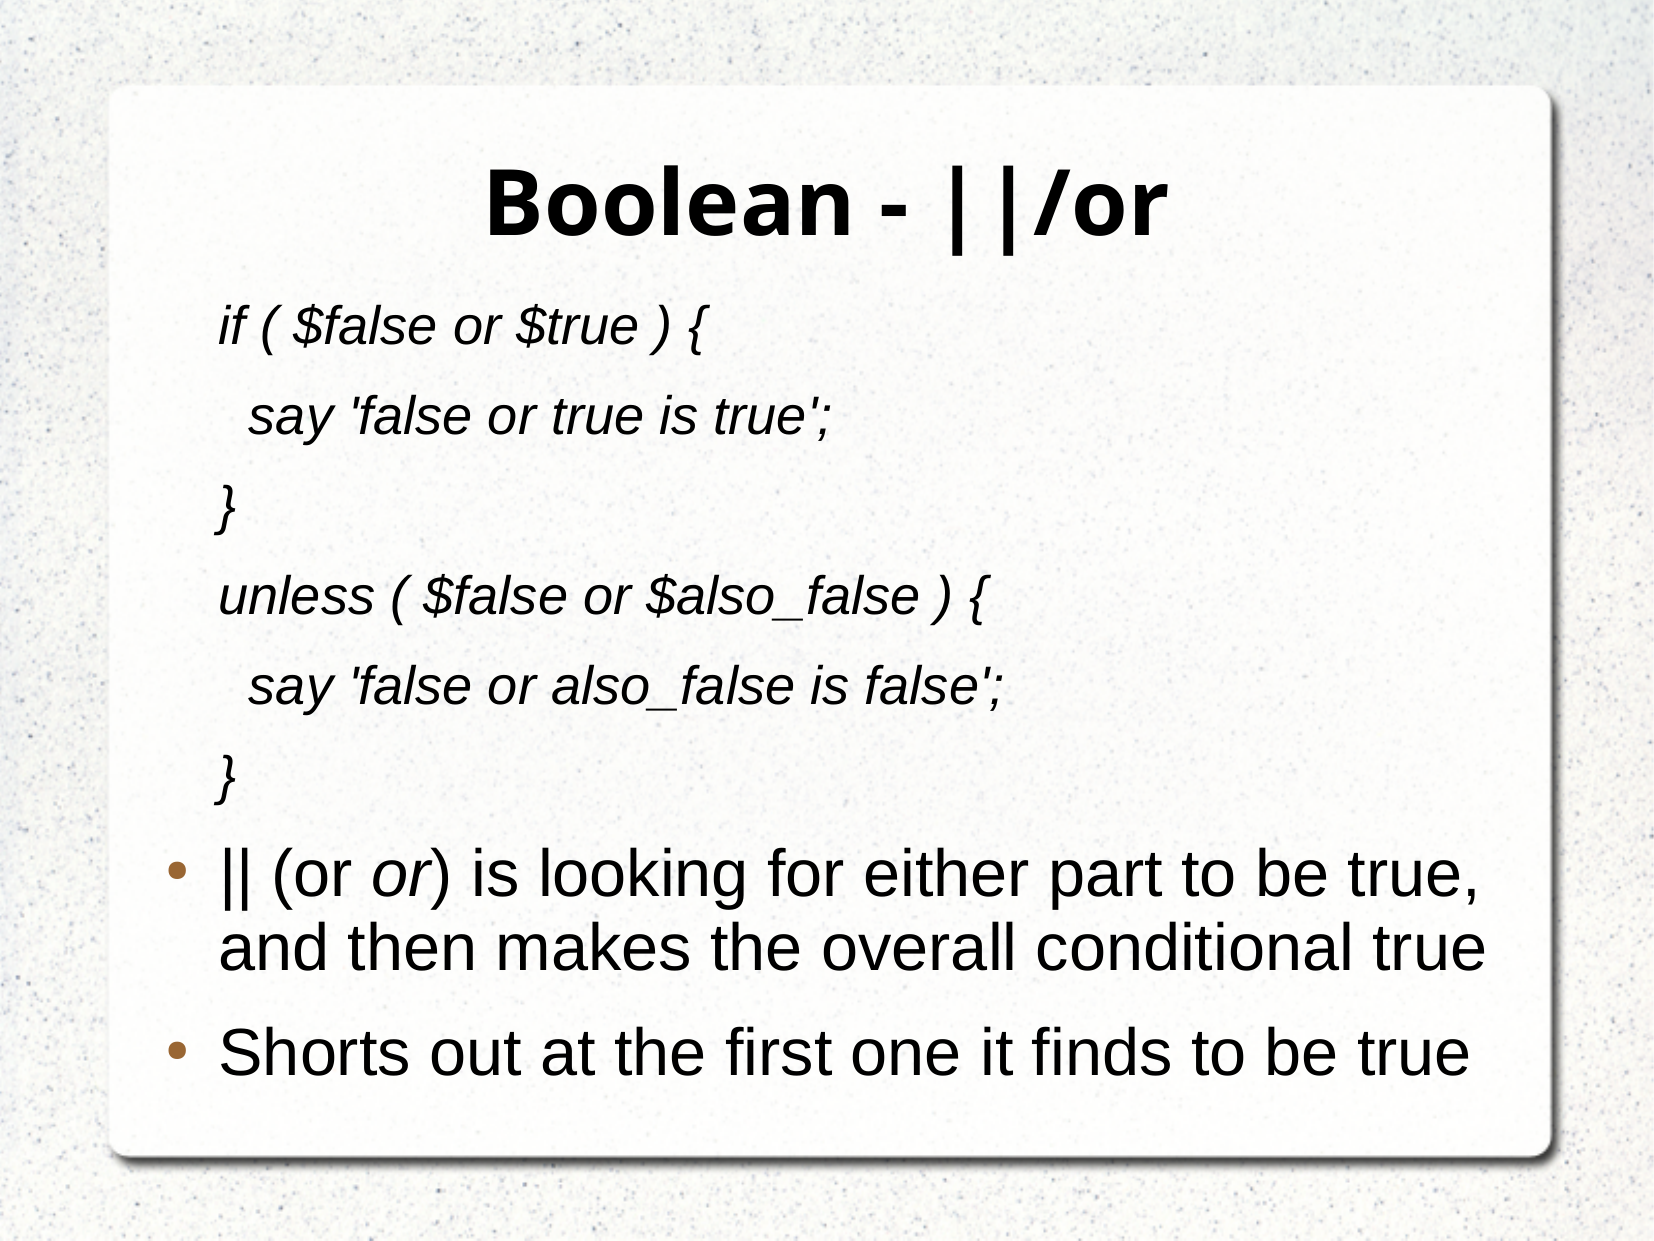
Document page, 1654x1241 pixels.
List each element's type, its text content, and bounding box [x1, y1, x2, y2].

list if ( $false or $true ) { say 'false or true is true'; } unless ( $false or $also_false ) { say 'false or also_false is false'; } || (or or) is looking for either part to be true, and then makes the overall conditional true Shorts out at the first one it finds to be true [147, 295, 1506, 1089]
picture [0, 0, 1654, 1241]
title Boolean - ||/or [118, 96, 1536, 304]
